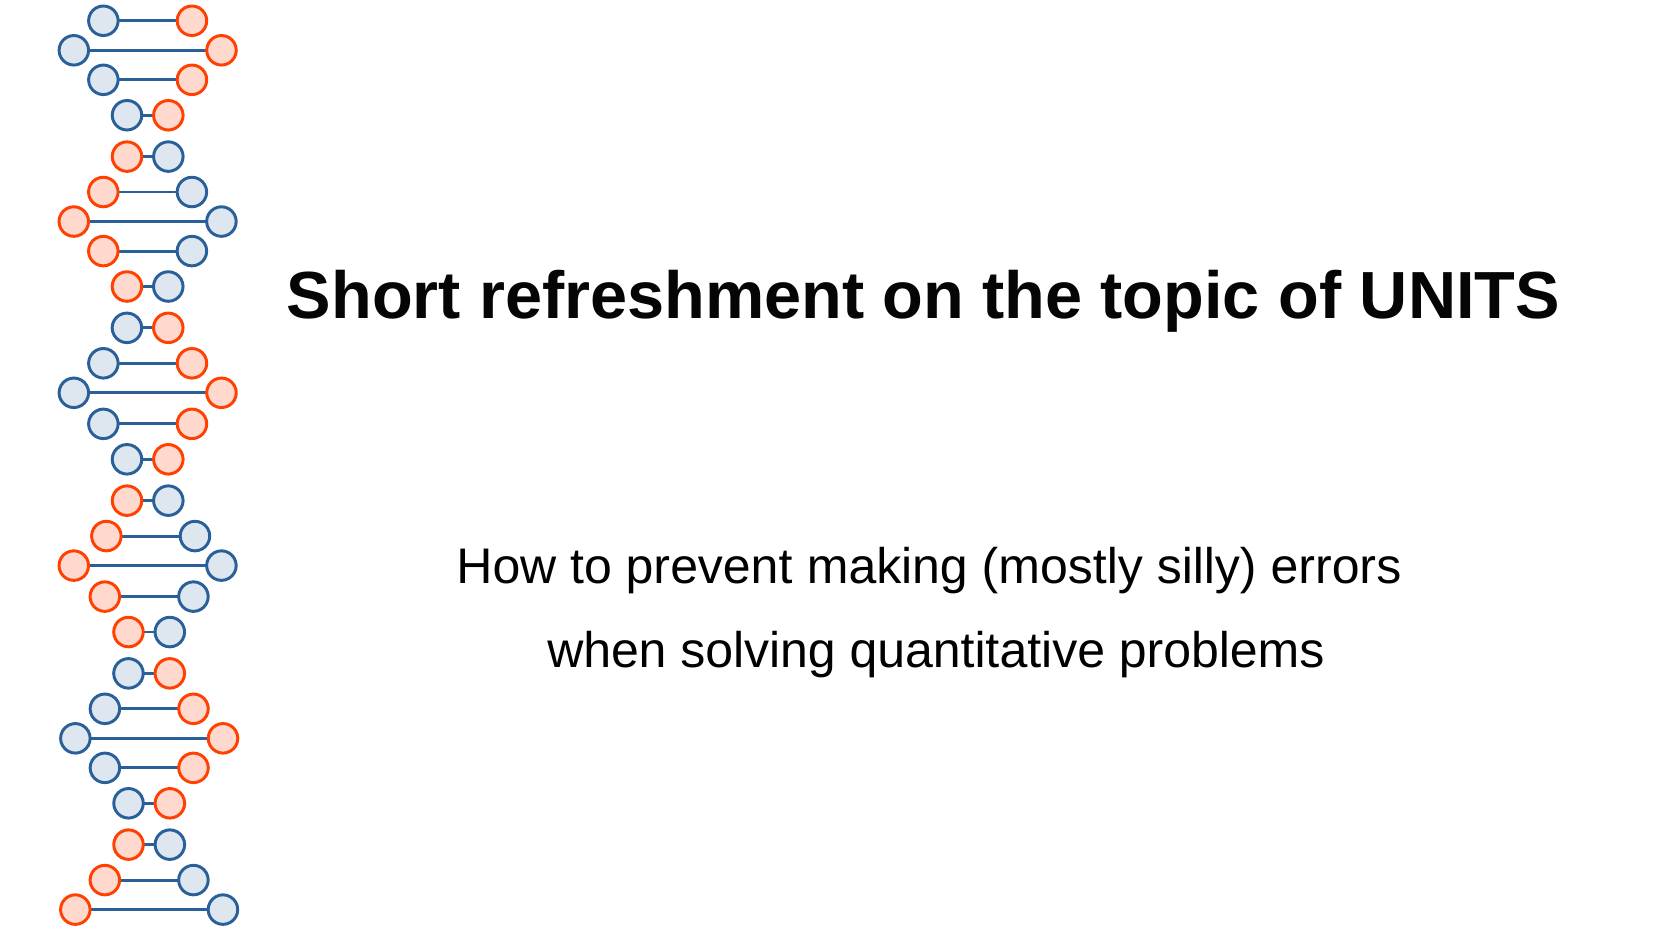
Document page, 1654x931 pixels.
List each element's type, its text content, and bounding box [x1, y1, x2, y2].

subtitle How to prevent making (mostly silly) errors when solving quantitative problems [271, 425, 1601, 764]
title Short refreshment on the topic of UNITS [259, 218, 1589, 373]
